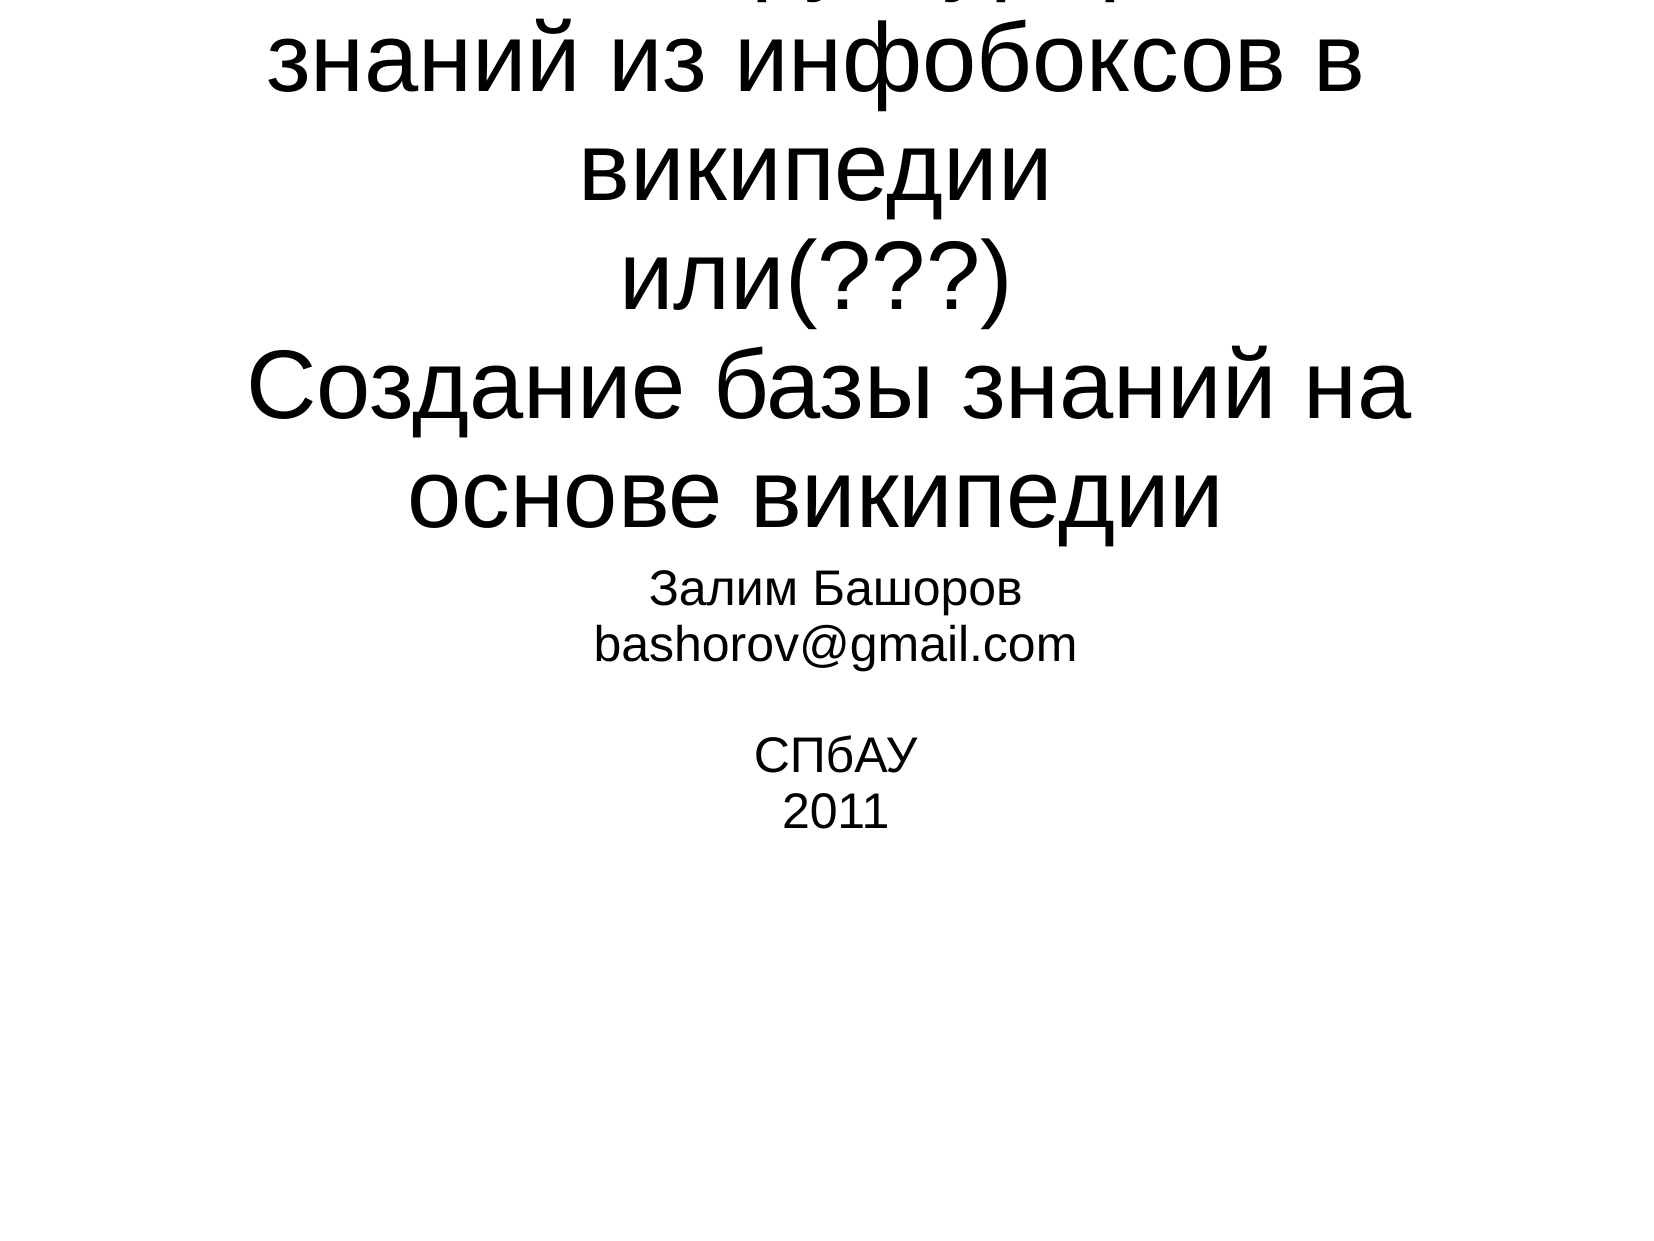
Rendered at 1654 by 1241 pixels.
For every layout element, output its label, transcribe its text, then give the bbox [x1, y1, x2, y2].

title Извлечение структурированных знаний из инфобоксов в википедии или(???) Cоздание базы знаний на основе википедии [71, 0, 1561, 549]
subtitle Залим Башоров bashorov@gmail.com СПбАУ 2011 [82, 290, 1571, 1109]
